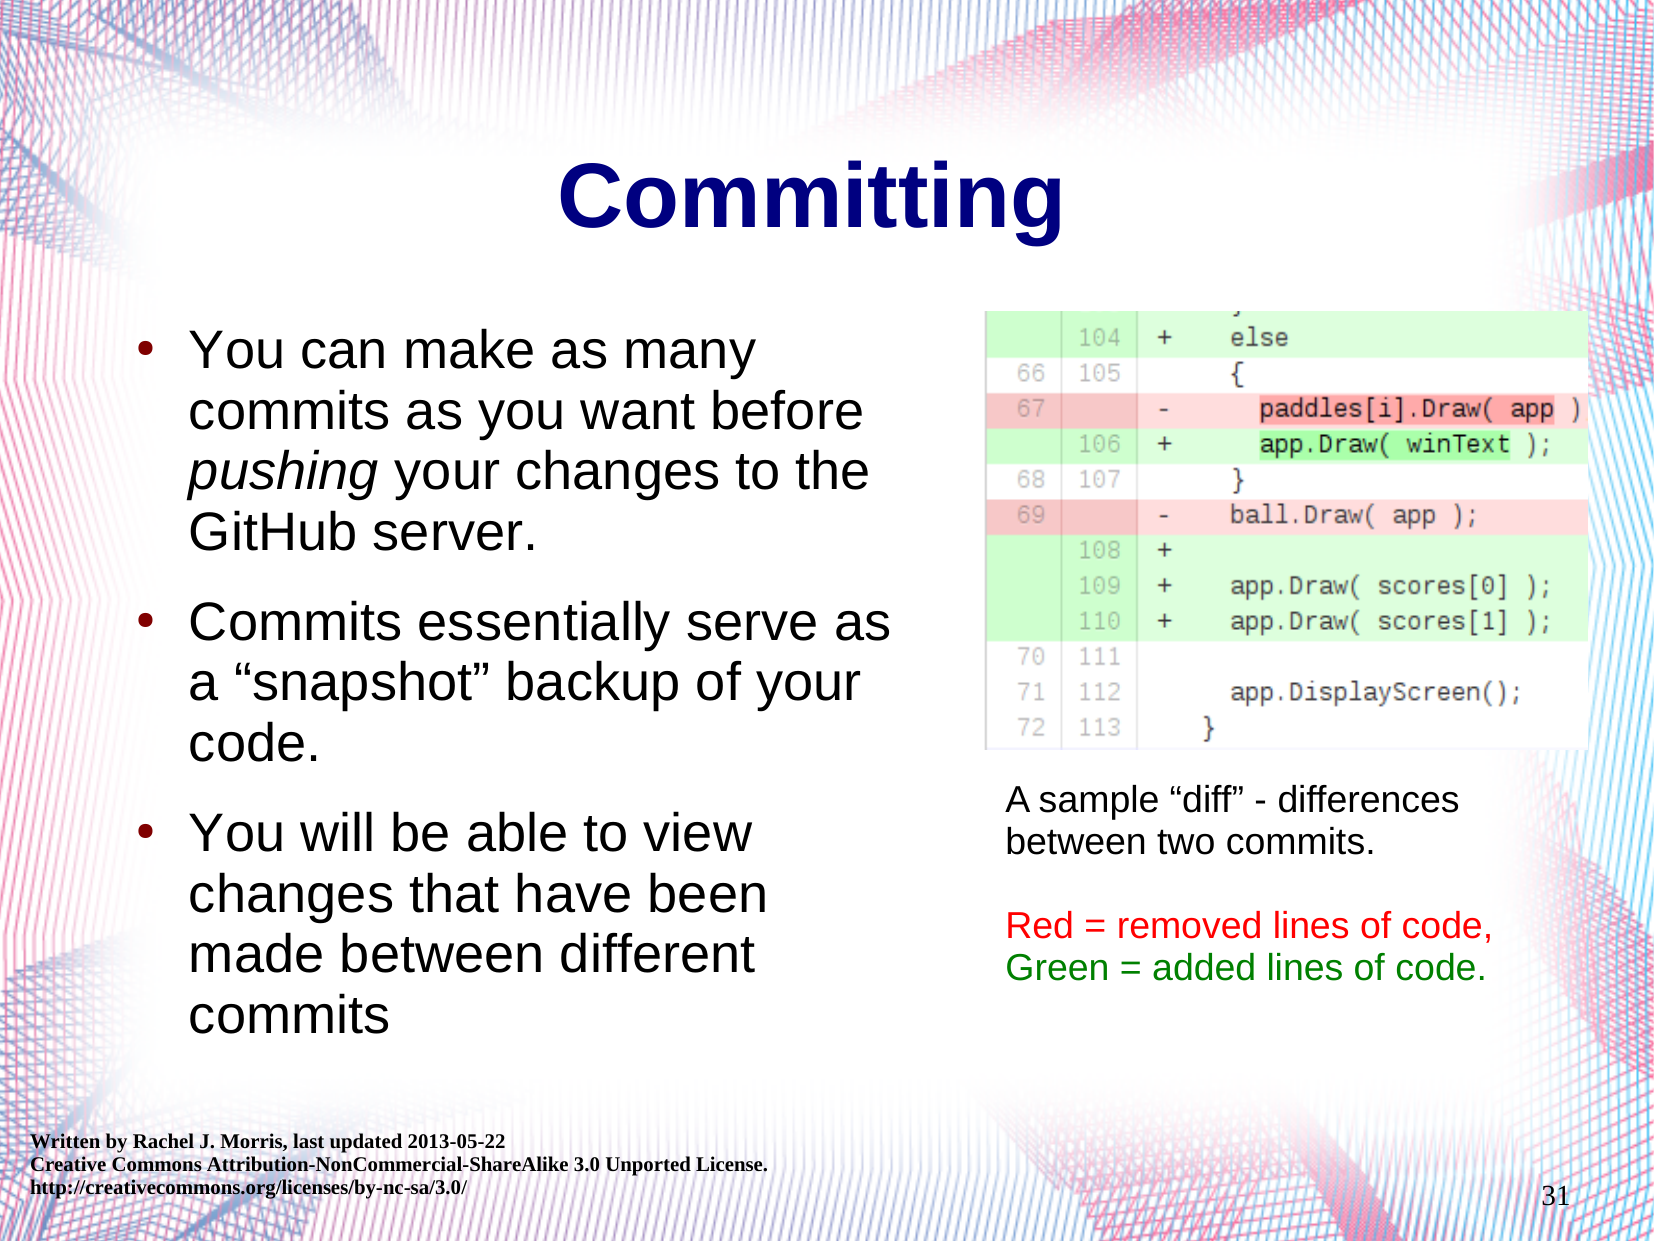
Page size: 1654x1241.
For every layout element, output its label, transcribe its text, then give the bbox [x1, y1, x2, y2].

title Committing [118, 112, 1506, 281]
list You can make as many commits as you want before pushing your changes to the GitHub server. Commits essentially serve as a “snapshot” backup of your code. You will be able to view changes that have been made between different commits [118, 319, 910, 1122]
picture [0, 0, 1654, 1241]
text_box A sample “diff” - differences between two commits. Red = removed lines of code, Green = added lines of code. [990, 771, 1566, 997]
